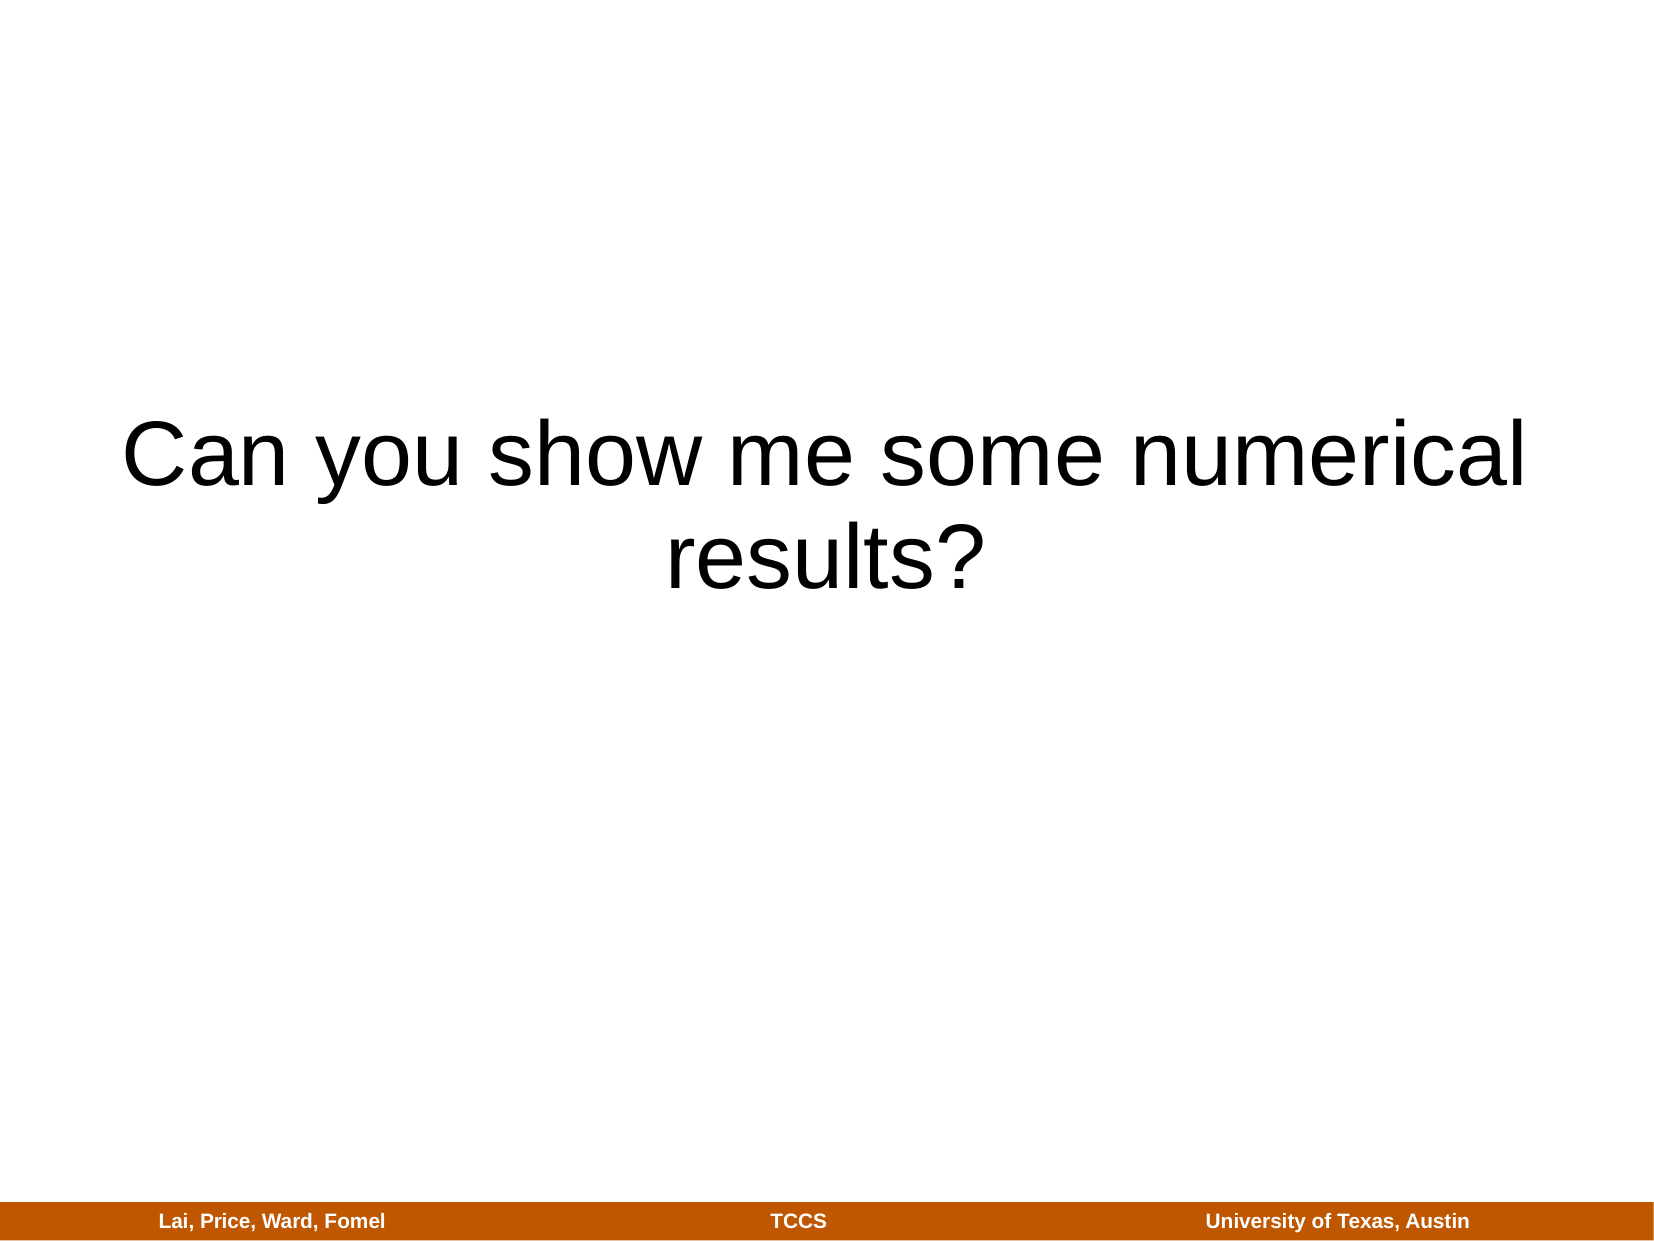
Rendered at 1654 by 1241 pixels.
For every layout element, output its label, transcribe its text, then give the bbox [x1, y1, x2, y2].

text_box Can you show me some numerical results? [105, 395, 1546, 718]
